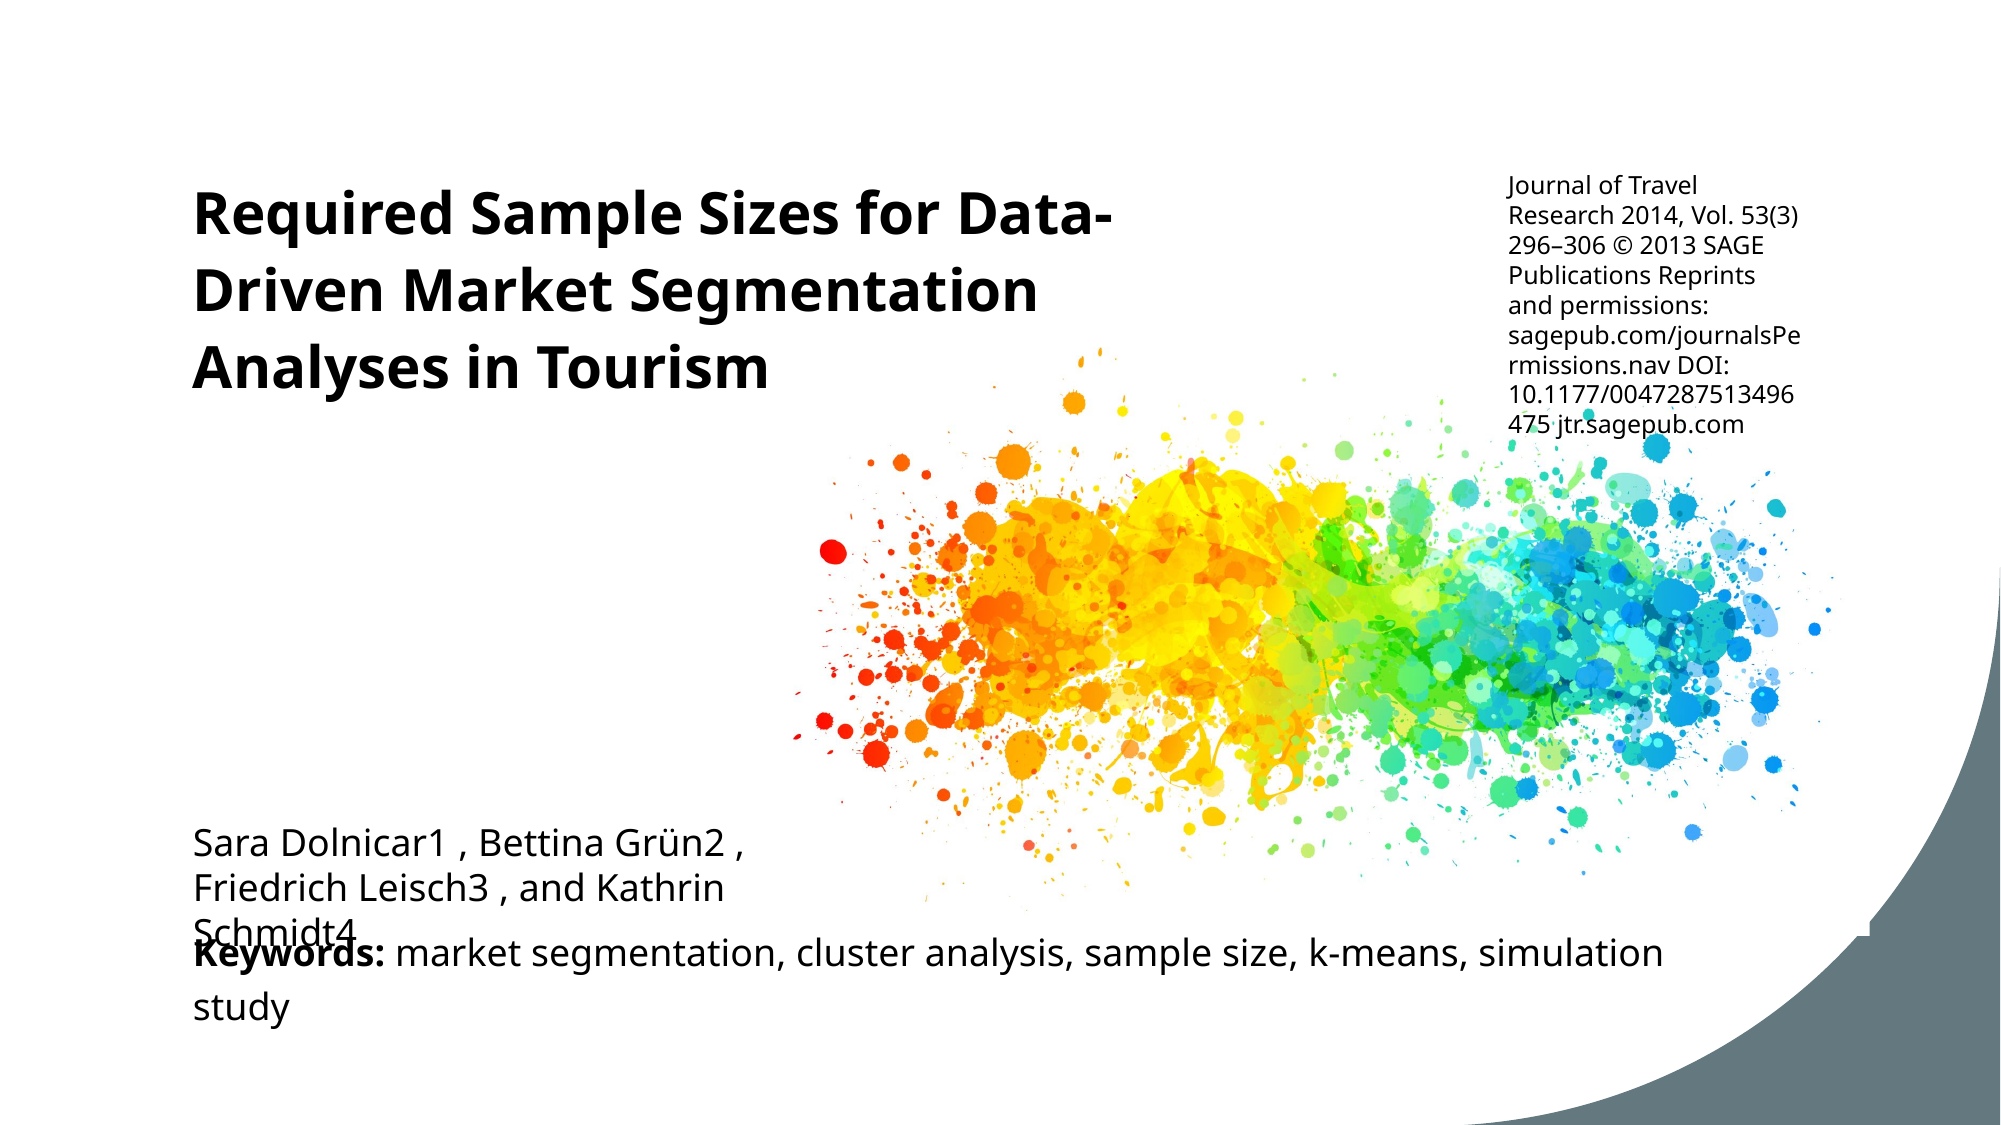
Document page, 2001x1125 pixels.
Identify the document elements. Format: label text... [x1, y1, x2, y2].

title Required Sample Sizes for Data-Driven Market Segmentation Analyses in Tourism [177, 161, 1146, 681]
picture [1615, 421, 1622, 431]
picture [1511, 420, 1517, 427]
subtitle Keywords: market segmentation, cluster analysis, sample size, k-means, simulation study [177, 936, 1710, 1035]
picture [1645, 421, 1653, 431]
picture [1676, 421, 1684, 431]
picture [776, 313, 1870, 936]
picture [1660, 420, 1667, 431]
text_box [0, 0, 2000, 1125]
text_box Journal of Travel Research 2014, Vol. 53(3) 296–306 © 2013 SAGE Publications Reprints and permissions: sagepub.com/journalsPermissions.nav DOI: 10.1177/0047287513496475 jtr.sagepub.com [1493, 161, 1823, 420]
picture [1710, 421, 1717, 431]
text_box Sara Dolnicar1 , Bettina Grün2 , Friedrich Leisch3 , and Kathrin Schmidt4 [177, 811, 804, 964]
